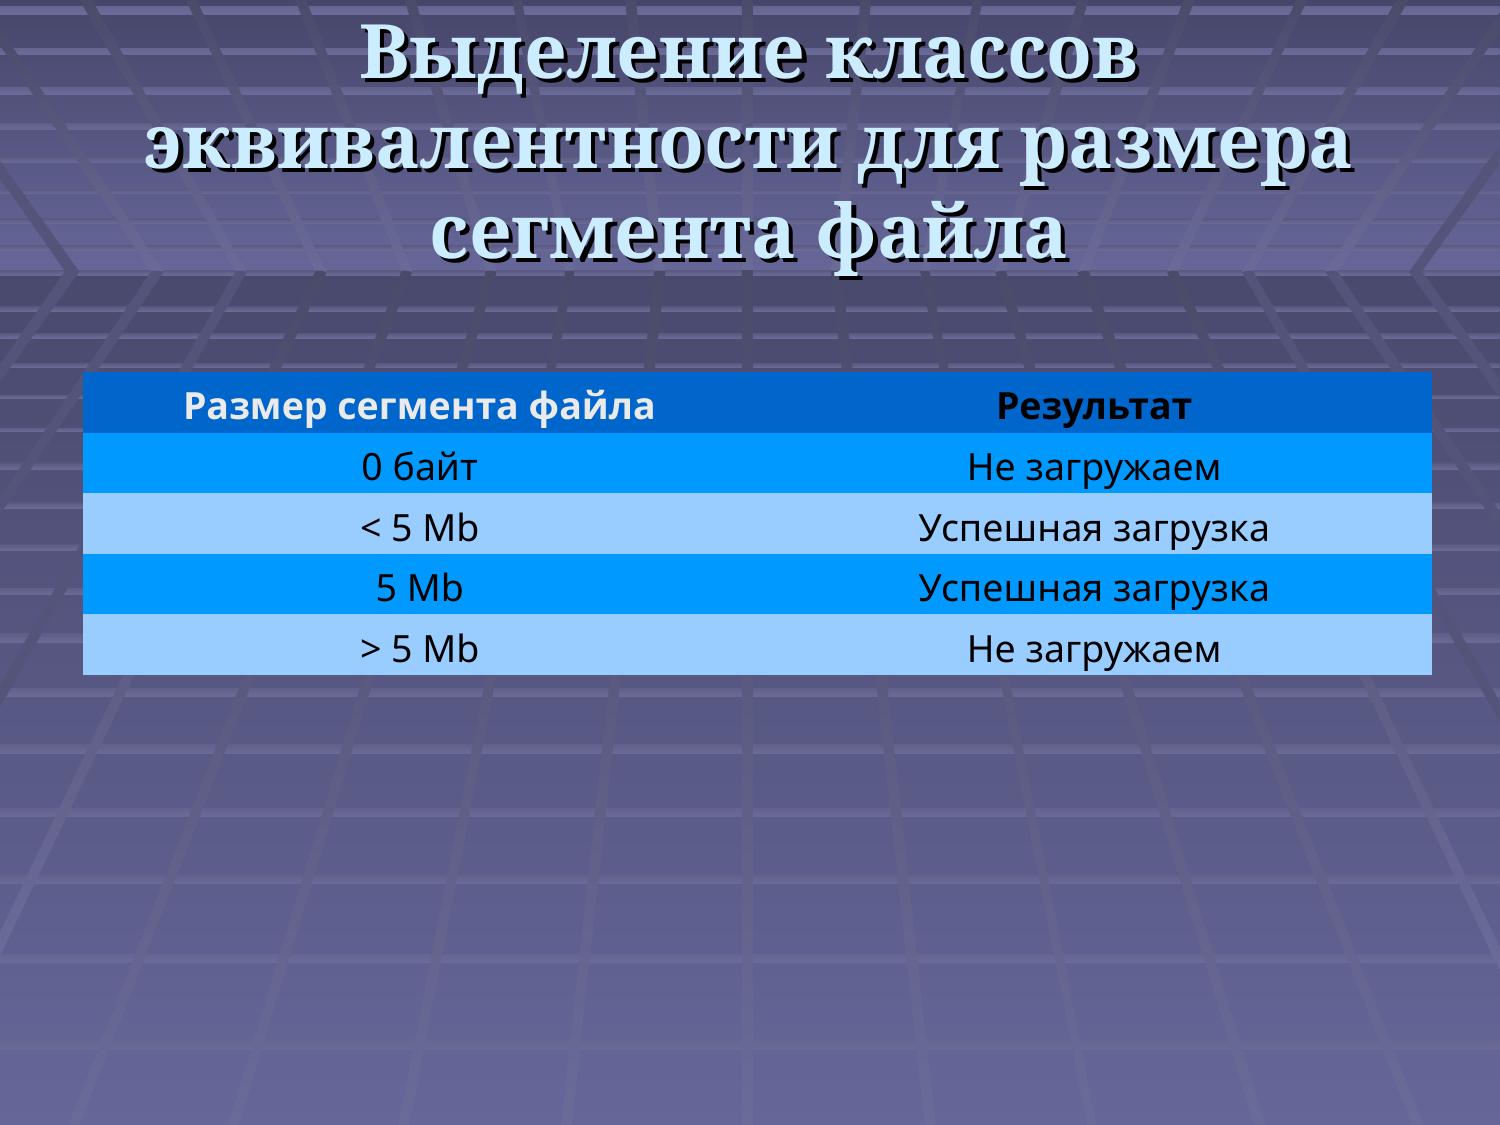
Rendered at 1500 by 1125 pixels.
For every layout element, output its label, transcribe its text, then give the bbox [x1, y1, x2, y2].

table_cell < 5 Mb [83, 493, 757, 554]
table_cell Не загружаем [757, 614, 1432, 675]
table_cell Успешная загрузка [757, 493, 1432, 554]
table_cell Успешная загрузка [757, 554, 1432, 614]
table_cell > 5 Mb [83, 614, 757, 675]
title Выделение классов эквивалентности для размера сегмента файла [74, 0, 1424, 282]
table_cell 5 Mb [83, 554, 757, 614]
table_header Размер сегмента файла [83, 372, 757, 433]
table_header Результат [757, 372, 1432, 433]
table_cell 0 байт [83, 433, 757, 493]
table_cell Не загружаем [757, 433, 1432, 493]
